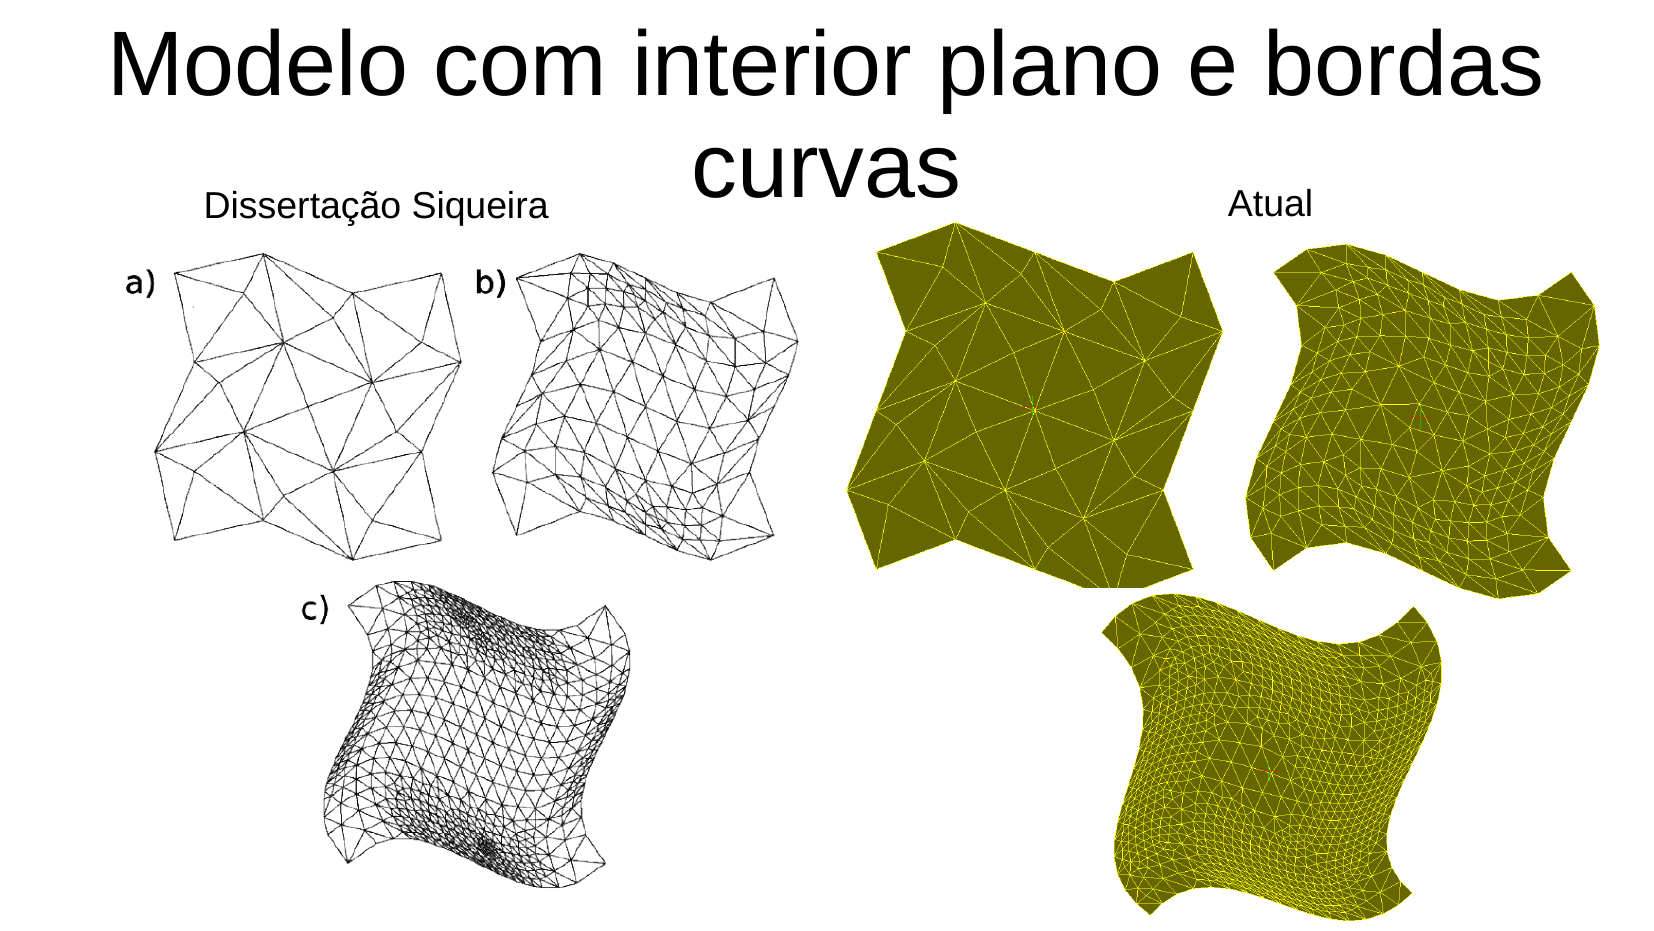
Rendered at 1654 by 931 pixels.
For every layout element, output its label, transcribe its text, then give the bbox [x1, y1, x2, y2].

text_box Dissertação Siqueira [188, 177, 615, 234]
text_box Atual [1213, 175, 1359, 233]
title Modelo com interior plano e bordas curvas [82, 12, 1571, 218]
picture [83, 215, 1608, 931]
